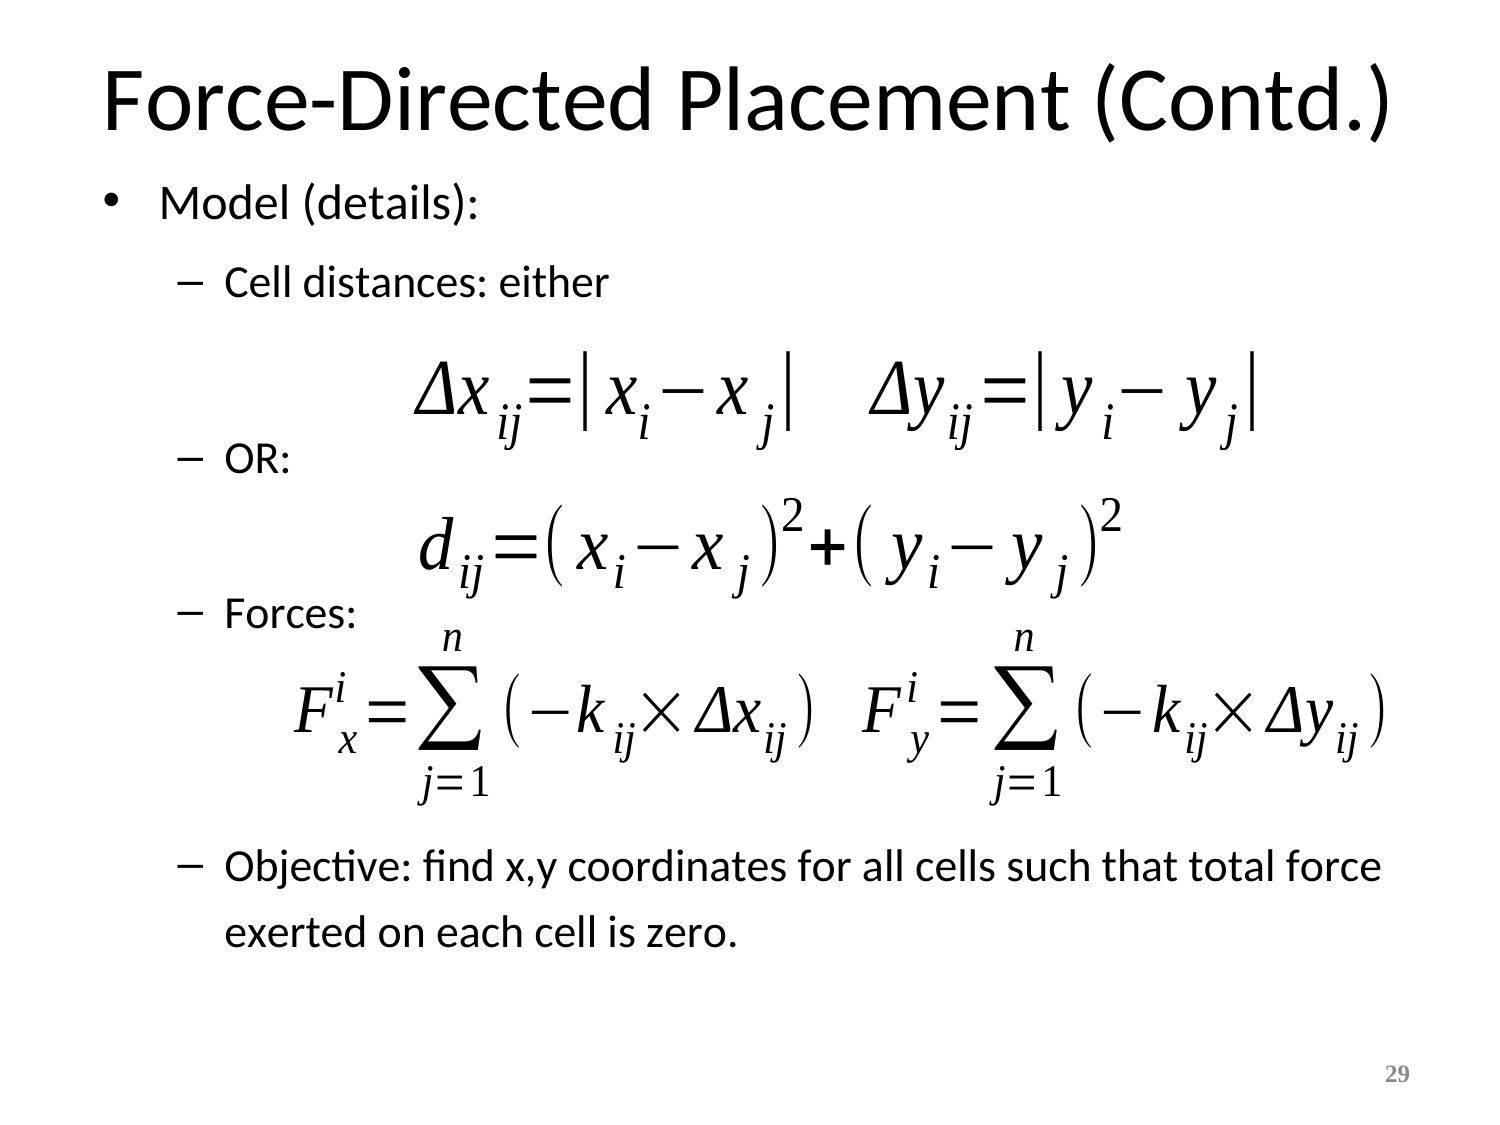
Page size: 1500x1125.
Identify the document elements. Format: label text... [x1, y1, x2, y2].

title Force-Directed Placement (Contd.) [75, 0, 1426, 188]
text_box <number> [1074, 1042, 1426, 1103]
chart [400, 489, 1147, 601]
list Model (details): Cell distances: either OR: Forces: Objective: find x,y coordinates for all cells such that total force exerted on each cell is zero. [87, 149, 1426, 1051]
chart [394, 344, 1285, 451]
chart [275, 612, 1409, 807]
